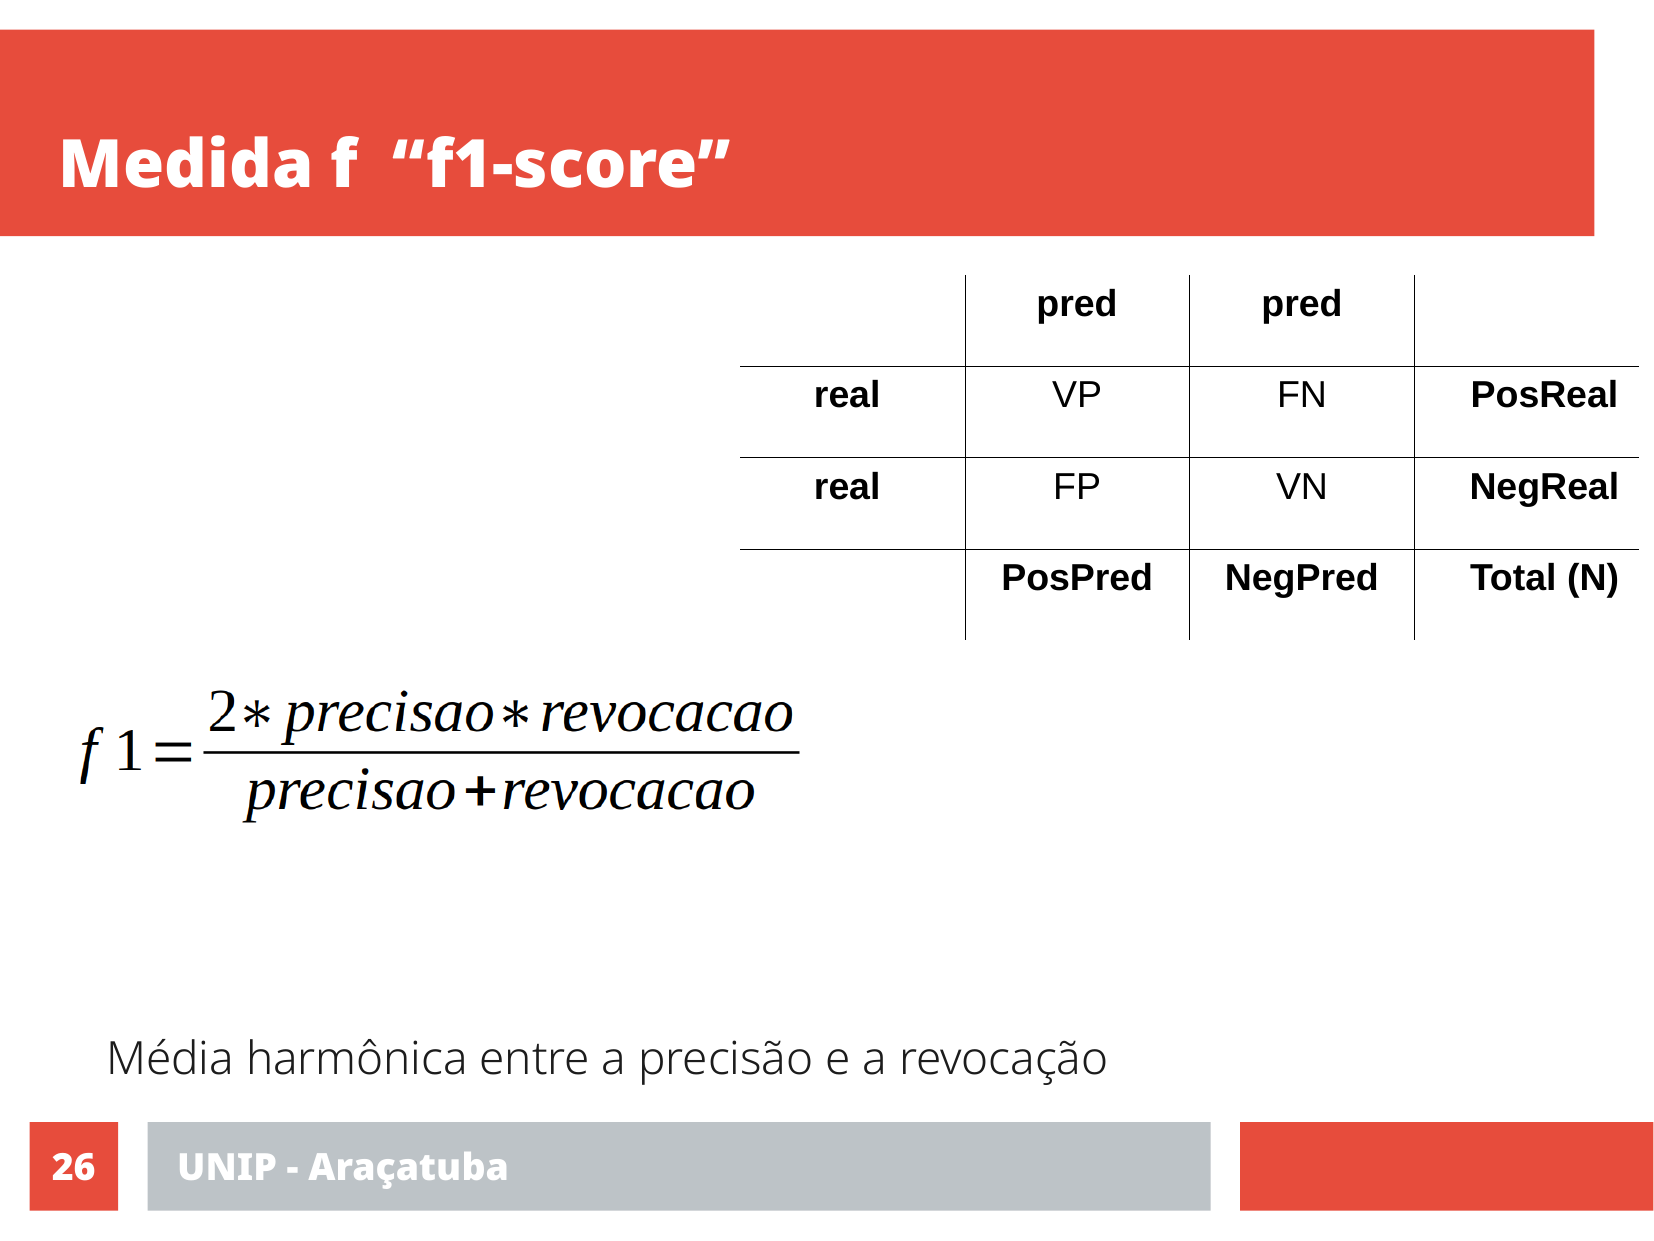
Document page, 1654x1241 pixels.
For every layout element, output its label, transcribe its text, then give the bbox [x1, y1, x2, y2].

table_cell PosReal [1415, 367, 1639, 457]
table_header pred [966, 275, 1189, 366]
table_cell VN [1190, 458, 1414, 549]
table_cell real [740, 367, 965, 457]
table_cell [740, 550, 965, 640]
table_header [740, 275, 965, 366]
table_header pred [1190, 275, 1414, 366]
table_cell FN [1190, 367, 1414, 457]
table_cell Total (N) [1415, 550, 1639, 640]
table_cell real [740, 458, 965, 549]
table_cell NegReal [1415, 458, 1639, 549]
picture [59, 685, 821, 830]
table_cell PosPred [966, 550, 1189, 640]
list Média harmônica entre a precisão e a revocação [59, 324, 1565, 1093]
table_cell VP [966, 367, 1189, 457]
table_cell FP [966, 458, 1189, 549]
table_cell NegPred [1190, 550, 1414, 640]
title Medida f “f1-score” [59, 59, 1595, 207]
table_header [1415, 275, 1639, 366]
